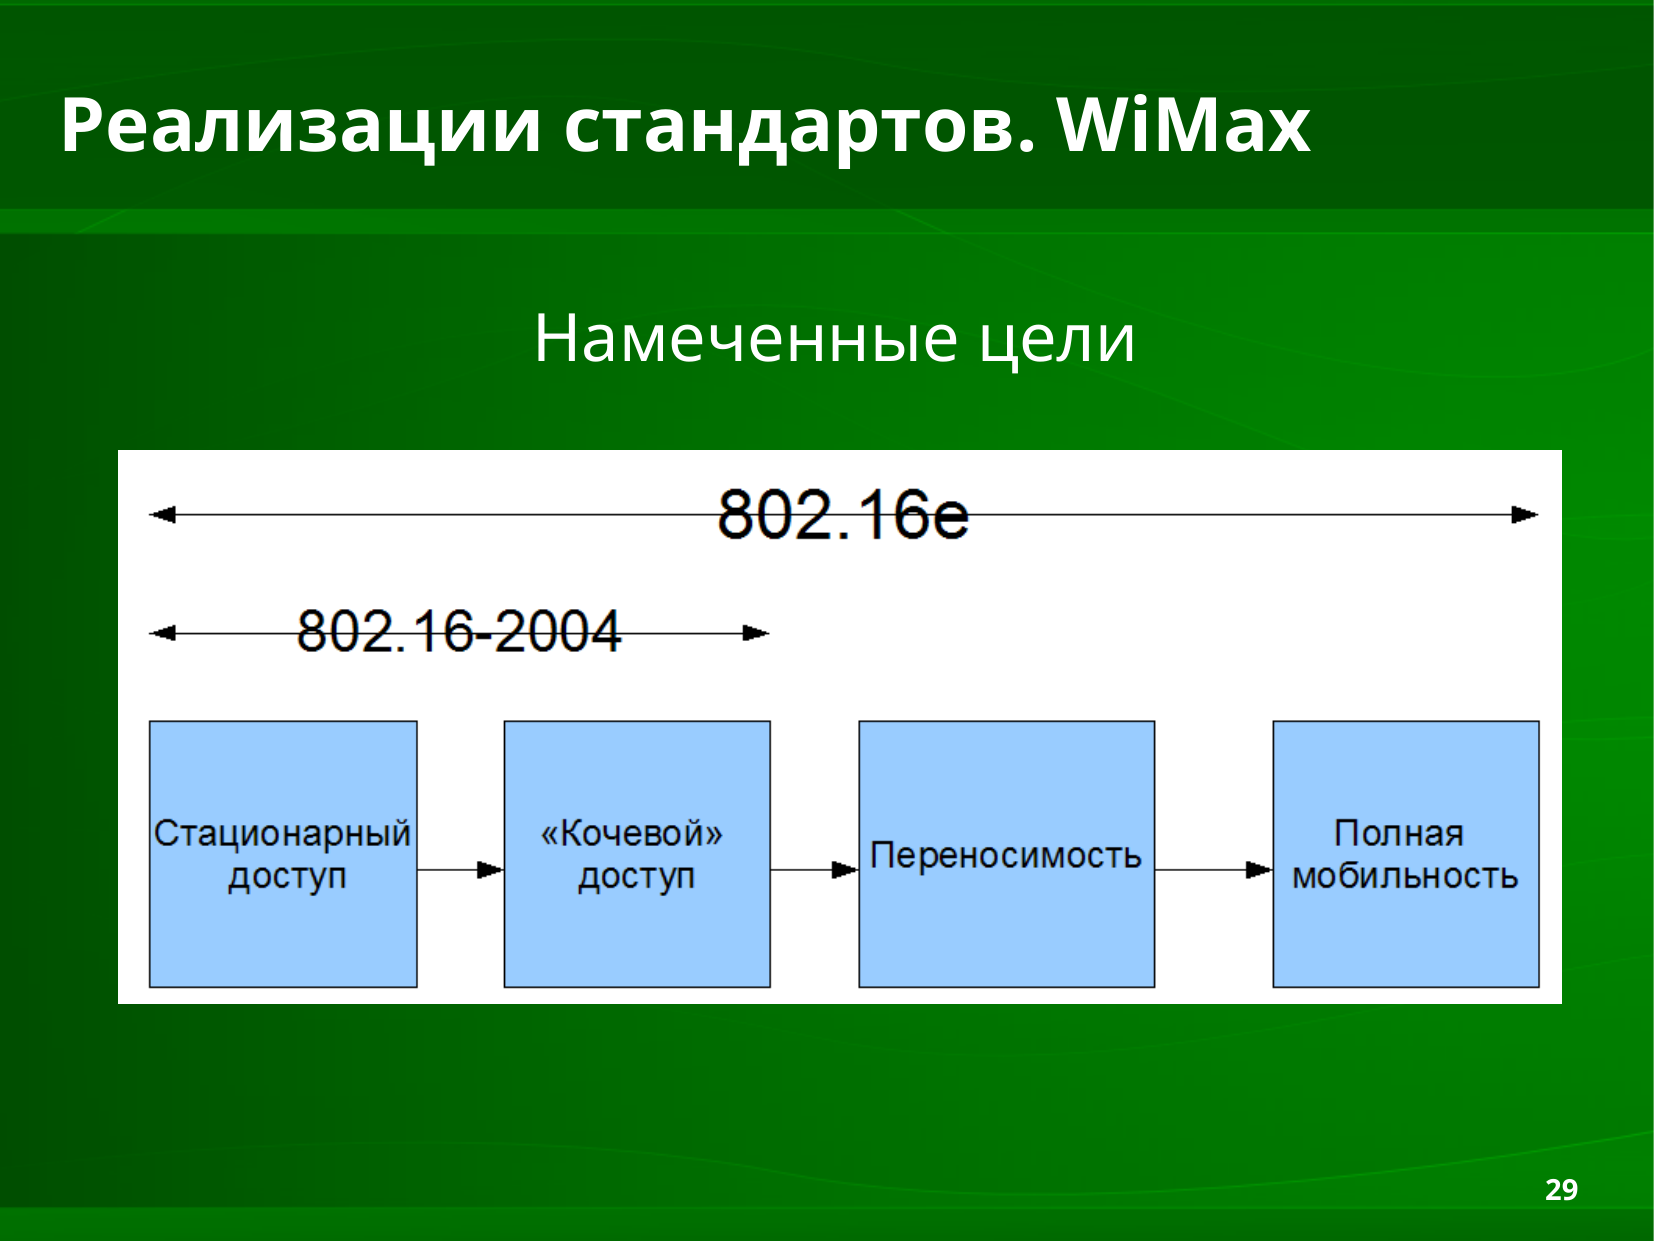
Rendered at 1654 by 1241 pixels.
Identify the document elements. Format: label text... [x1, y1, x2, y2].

picture [0, 0, 1654, 1241]
list Намеченные цели [82, 290, 1571, 414]
title Реализации стандартов. WiMax [23, 8, 1625, 237]
